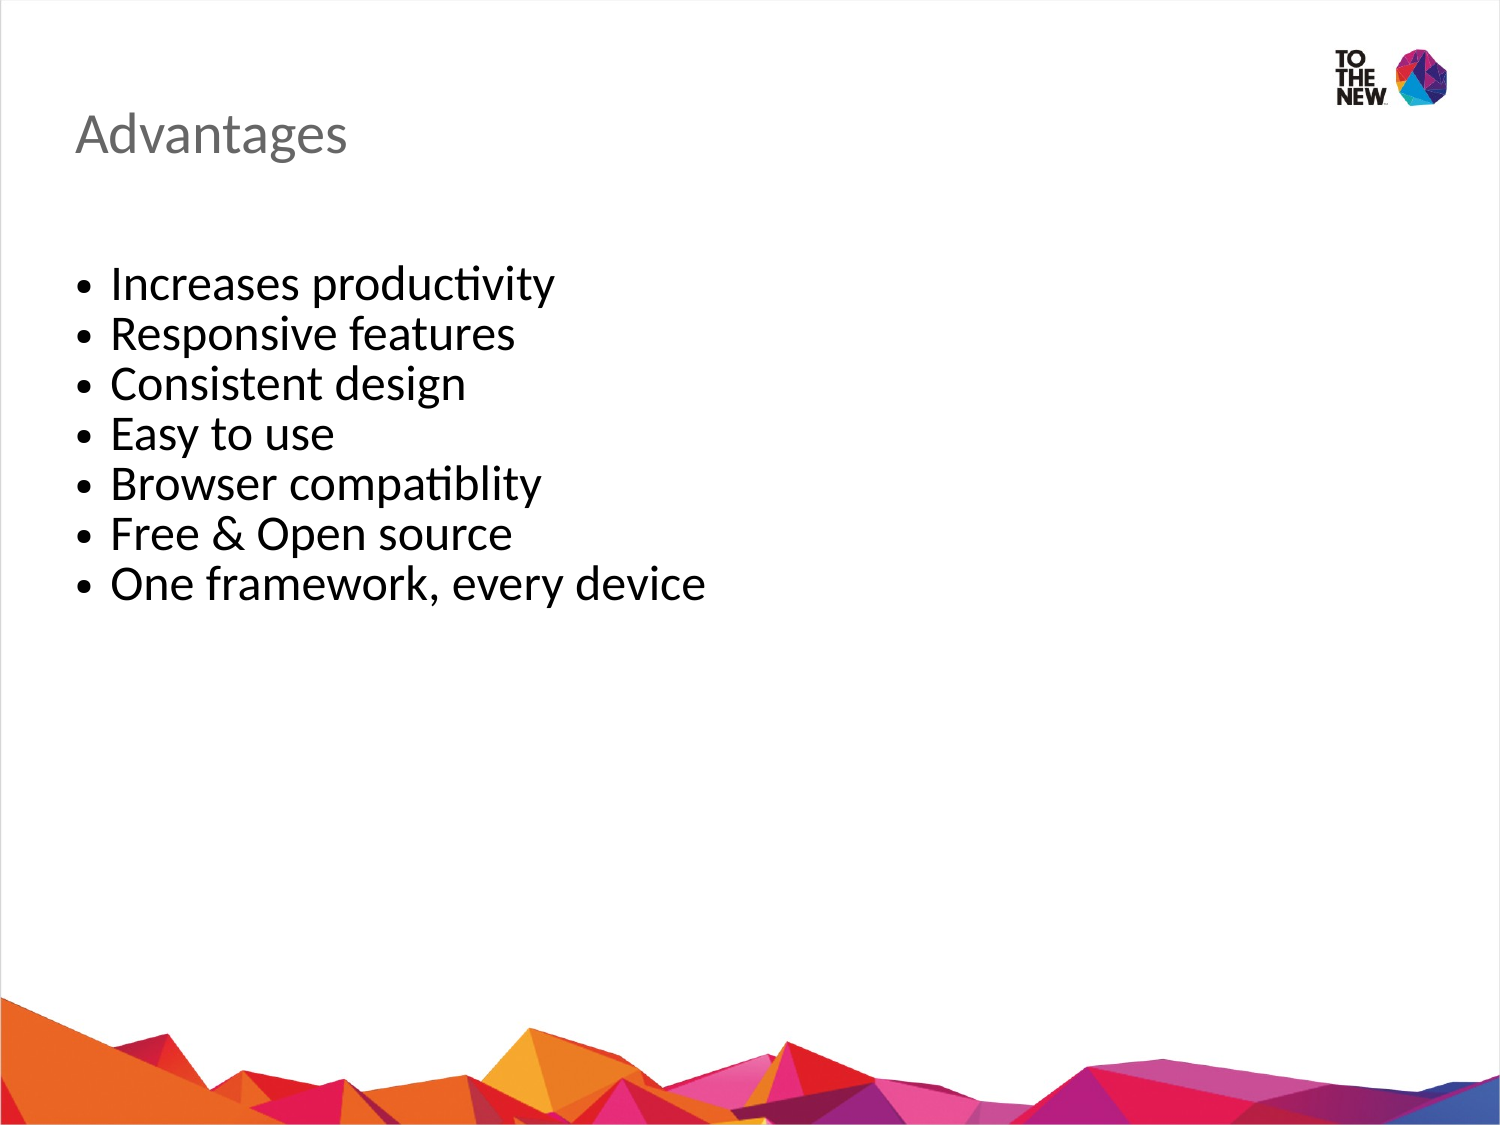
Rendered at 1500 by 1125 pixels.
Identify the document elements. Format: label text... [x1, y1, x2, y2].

picture [0, 0, 1500, 1125]
title Advantages [75, 44, 1425, 233]
list Increases productivity Responsive features Consistent design Easy to use Browser compatiblity Free & Open source One framework, every device [75, 263, 1425, 916]
